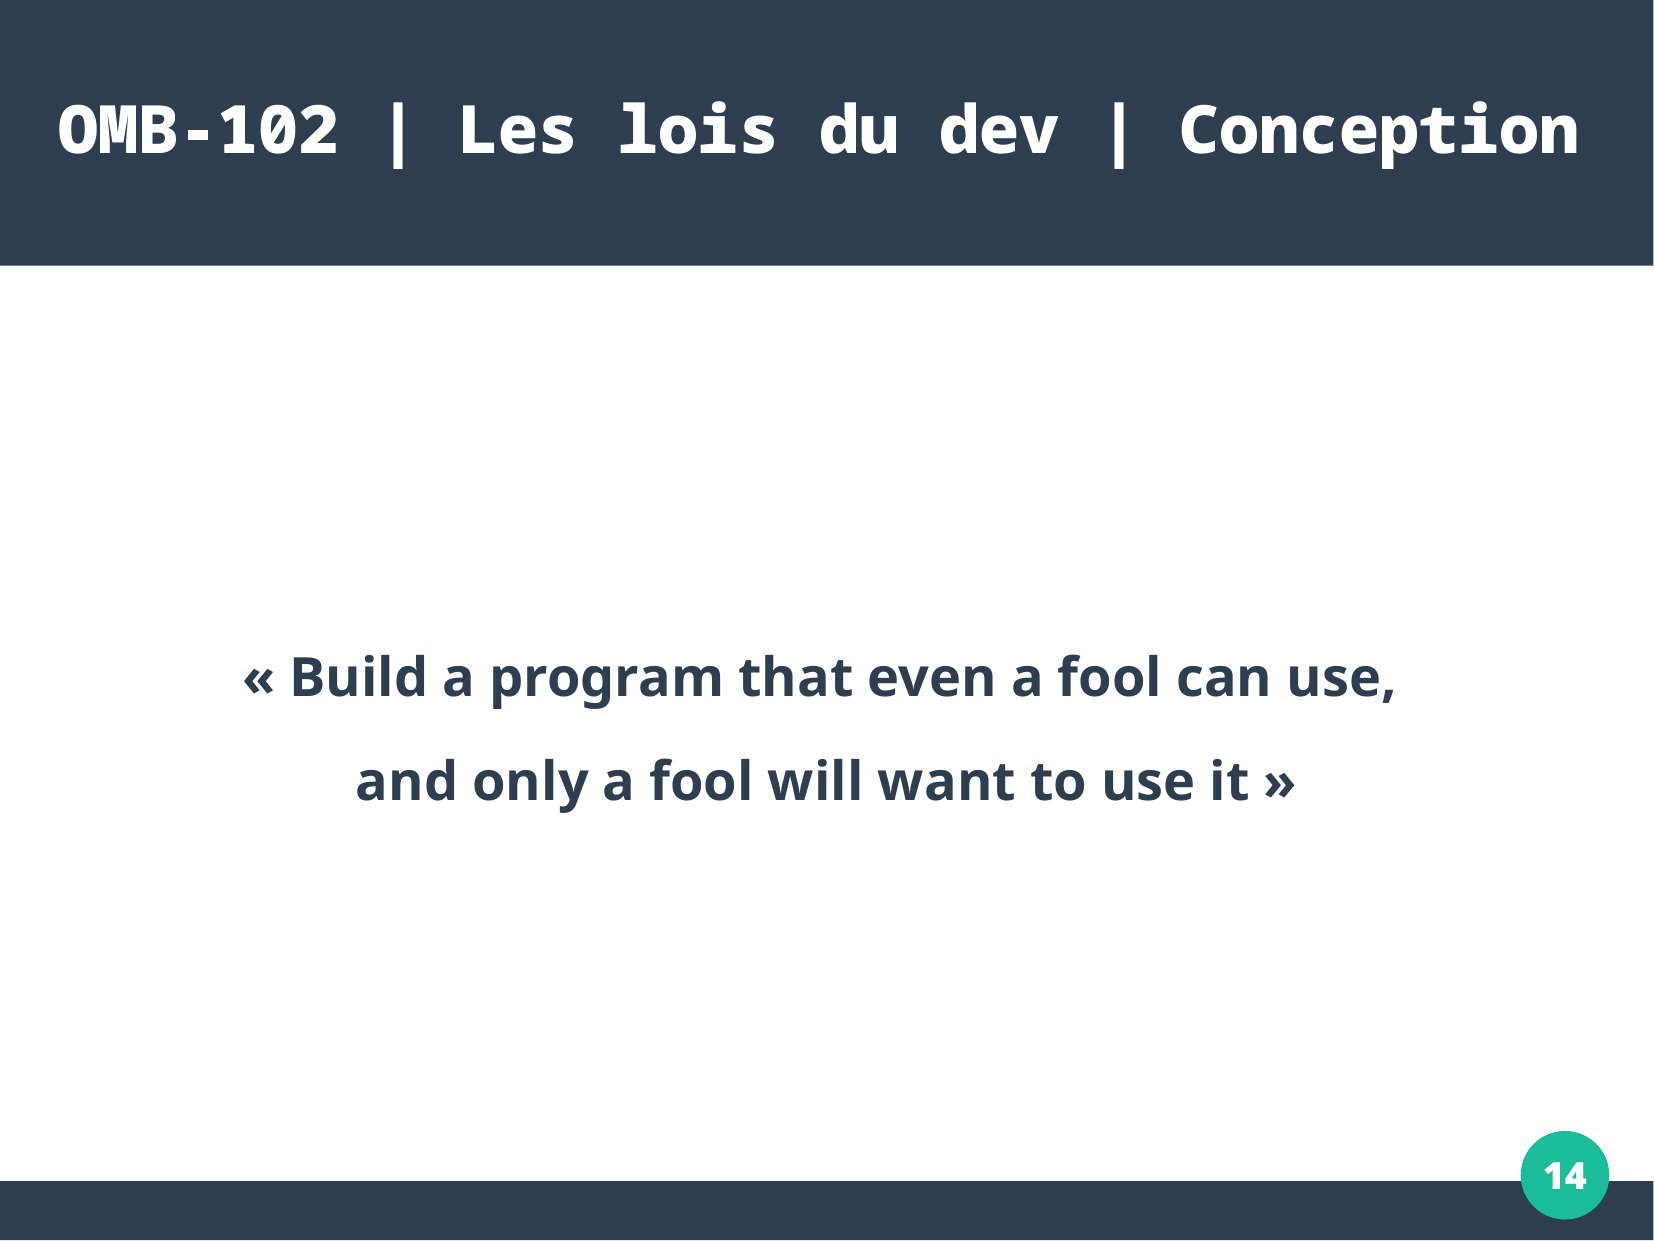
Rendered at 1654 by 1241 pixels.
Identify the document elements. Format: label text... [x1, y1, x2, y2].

list « Build a program that even a fool can use, and only a fool will want to use it » [0, 270, 1654, 1186]
title OMB-102 | Les lois du dev | Conception [59, 49, 1595, 207]
